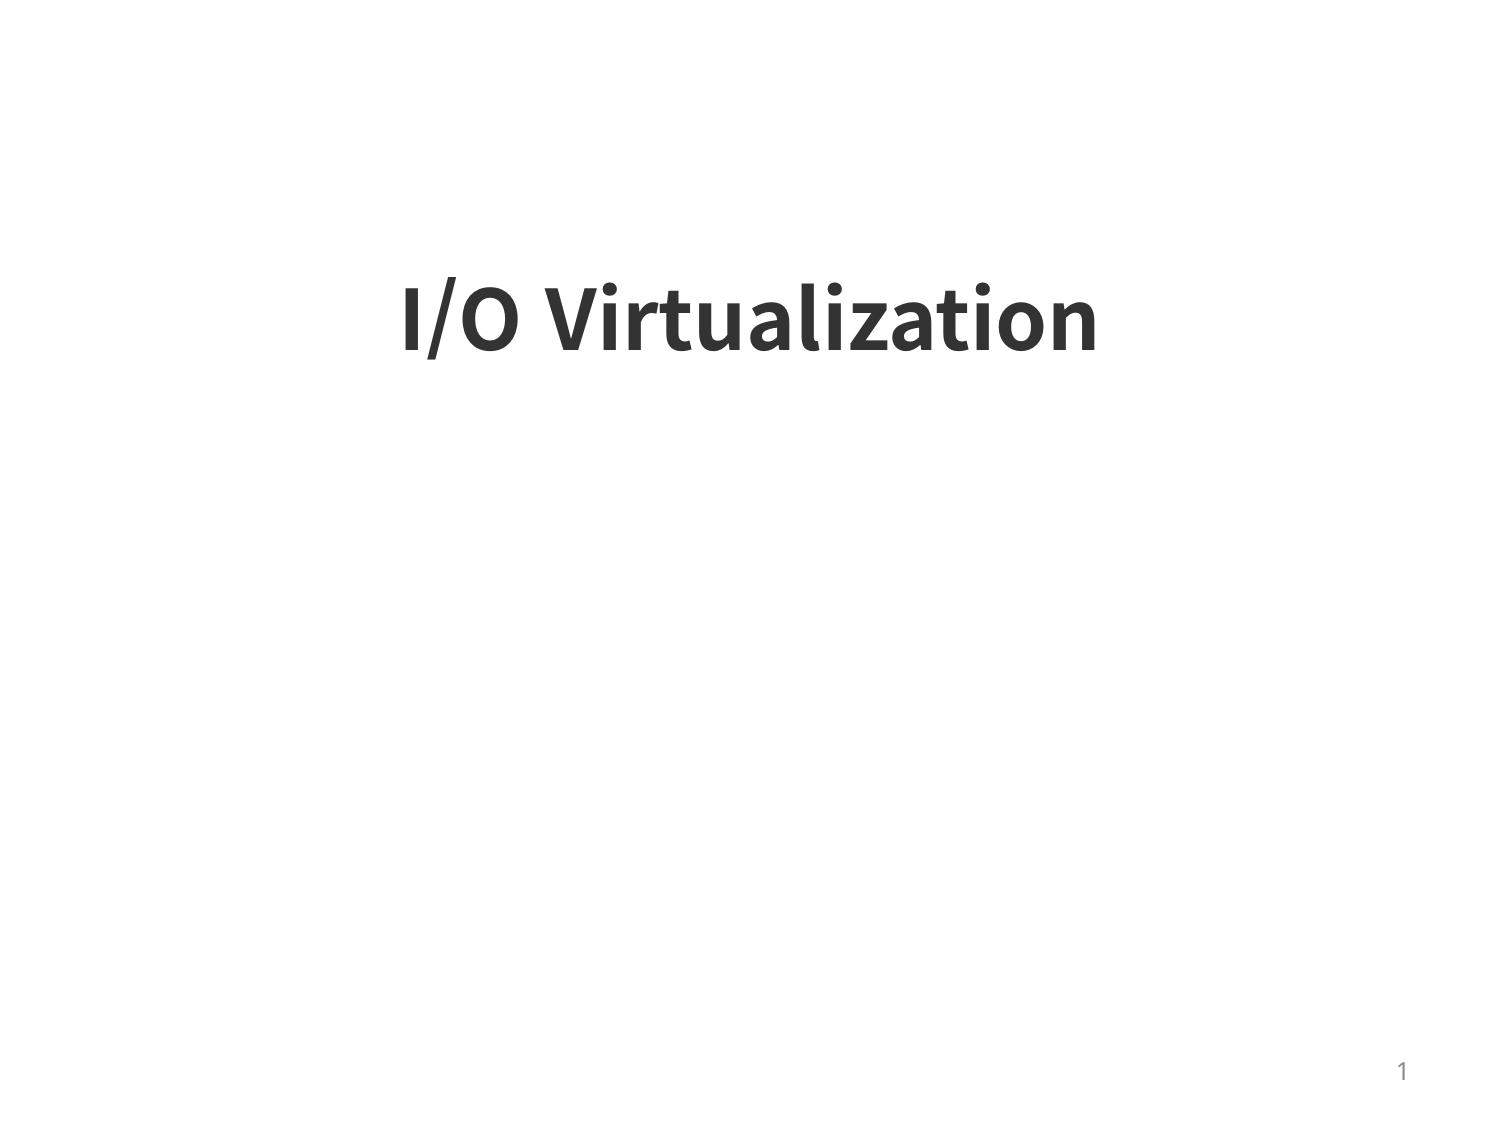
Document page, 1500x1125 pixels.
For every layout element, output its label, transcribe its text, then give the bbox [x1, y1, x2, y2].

title I/O Virtualization [29, 196, 1471, 438]
slide_number <number> [1074, 1042, 1425, 1103]
